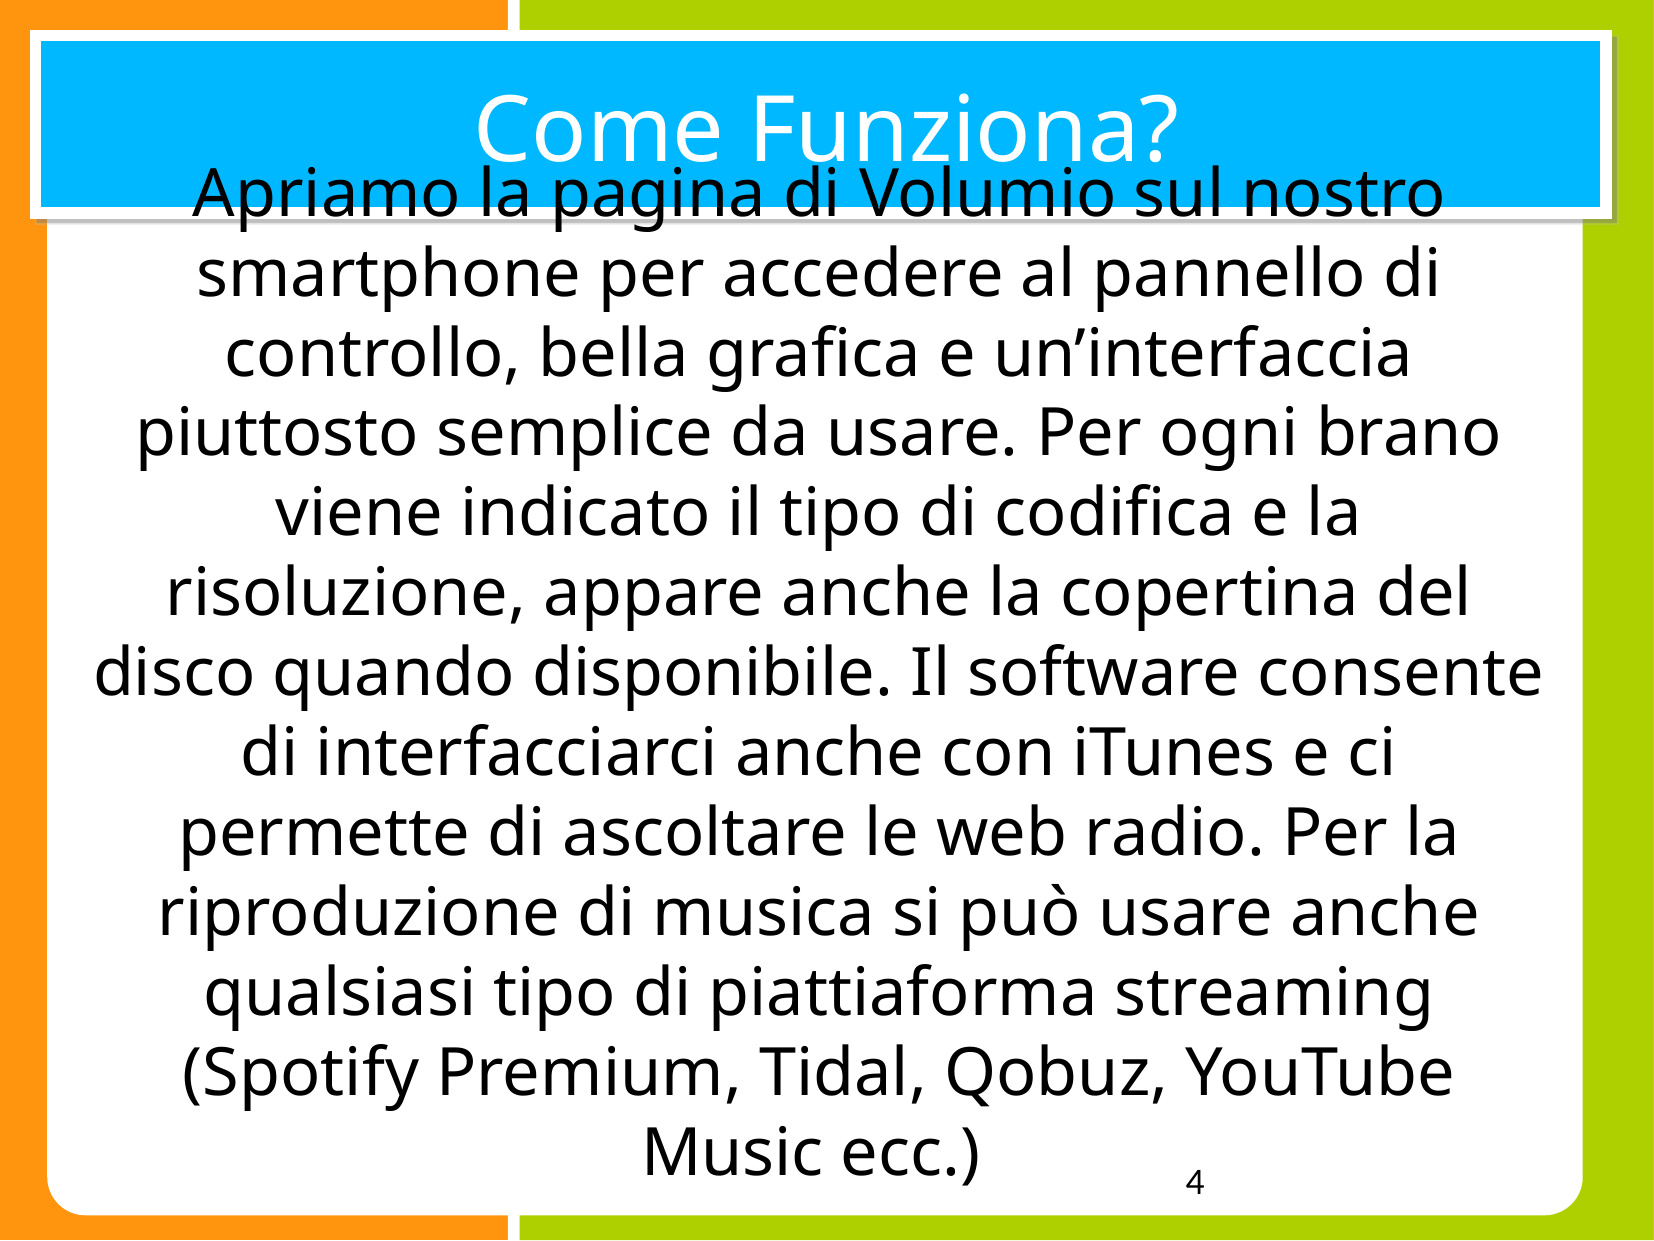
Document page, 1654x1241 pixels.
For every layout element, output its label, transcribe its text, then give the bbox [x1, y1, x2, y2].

subtitle Apriamo la pagina di Volumio sul nostro smartphone per accedere al pannello di controllo, bella grafica e un’interfaccia piuttosto semplice da usare. Per ogni brano viene indicato il tipo di codifica e la risoluzione, appare anche la copertina del disco quando disponibile. Il software consente di interfacciarci anche con iTunes e ci permette di ascoltare le web radio. Per la riproduzione di musica si può usare anche qualsiasi tipo di piattiaforma streaming (Spotify Premium, Tidal, Qobuz, YouTube Music ecc.) [92, 224, 1548, 1114]
title Come Funziona? [82, 69, 1571, 181]
text_box <numero> [1185, 1157, 1548, 1216]
